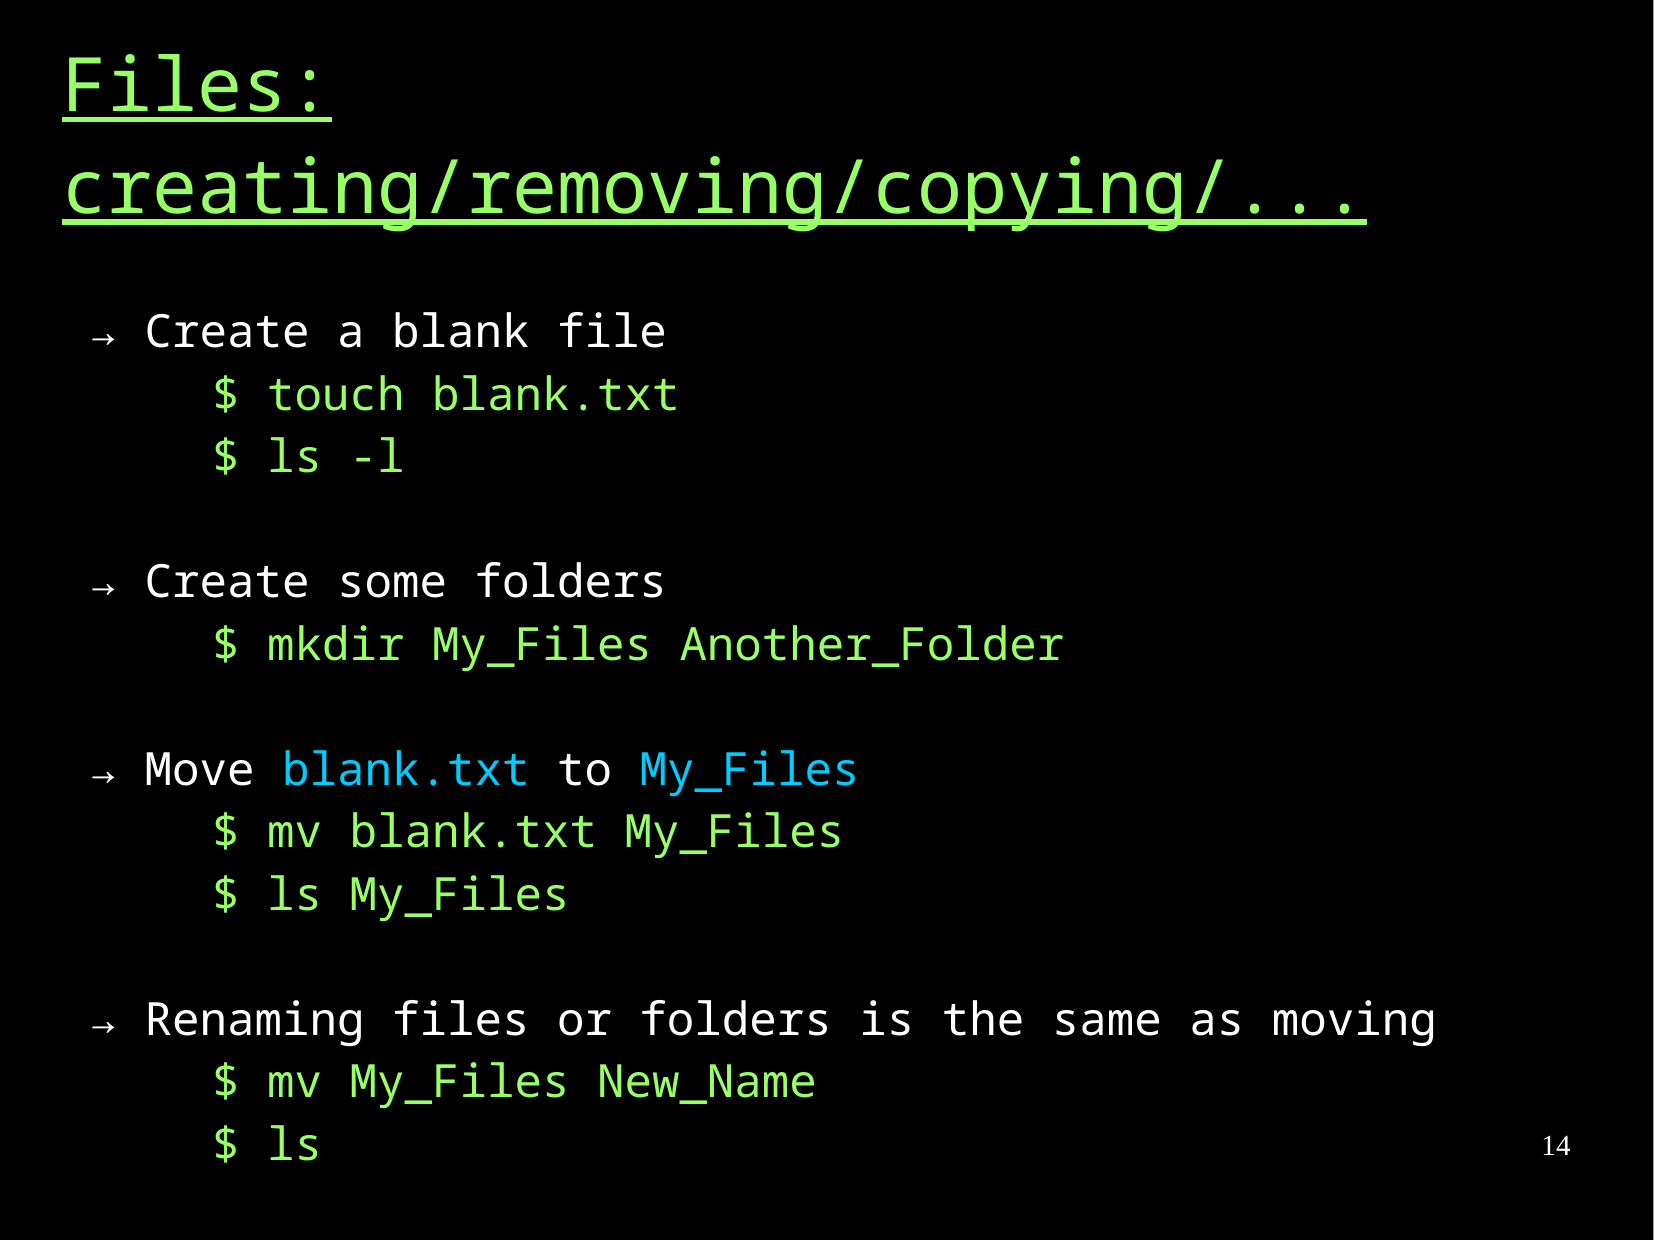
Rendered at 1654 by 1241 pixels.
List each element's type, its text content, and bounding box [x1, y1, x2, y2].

text_box Files: creating/removing/copying/... → Create a blank file $ touch blank.txt $ ls -l → Create some folders $ mkdir My_Files Another_Folder → Move blank.txt to My_Files $ mv blank.txt My_Files $ ls My_Files → Renaming files or folders is the same as moving $ mv My_Files New_Name $ ls → Using relative paths: $ cd Another_Folder $ mv ../New_Name . → Let’s delete all files and folders we have created here $ rm <file1> <file2> … $ rmdir <dir1> <dir2> … [47, 23, 1607, 1167]
